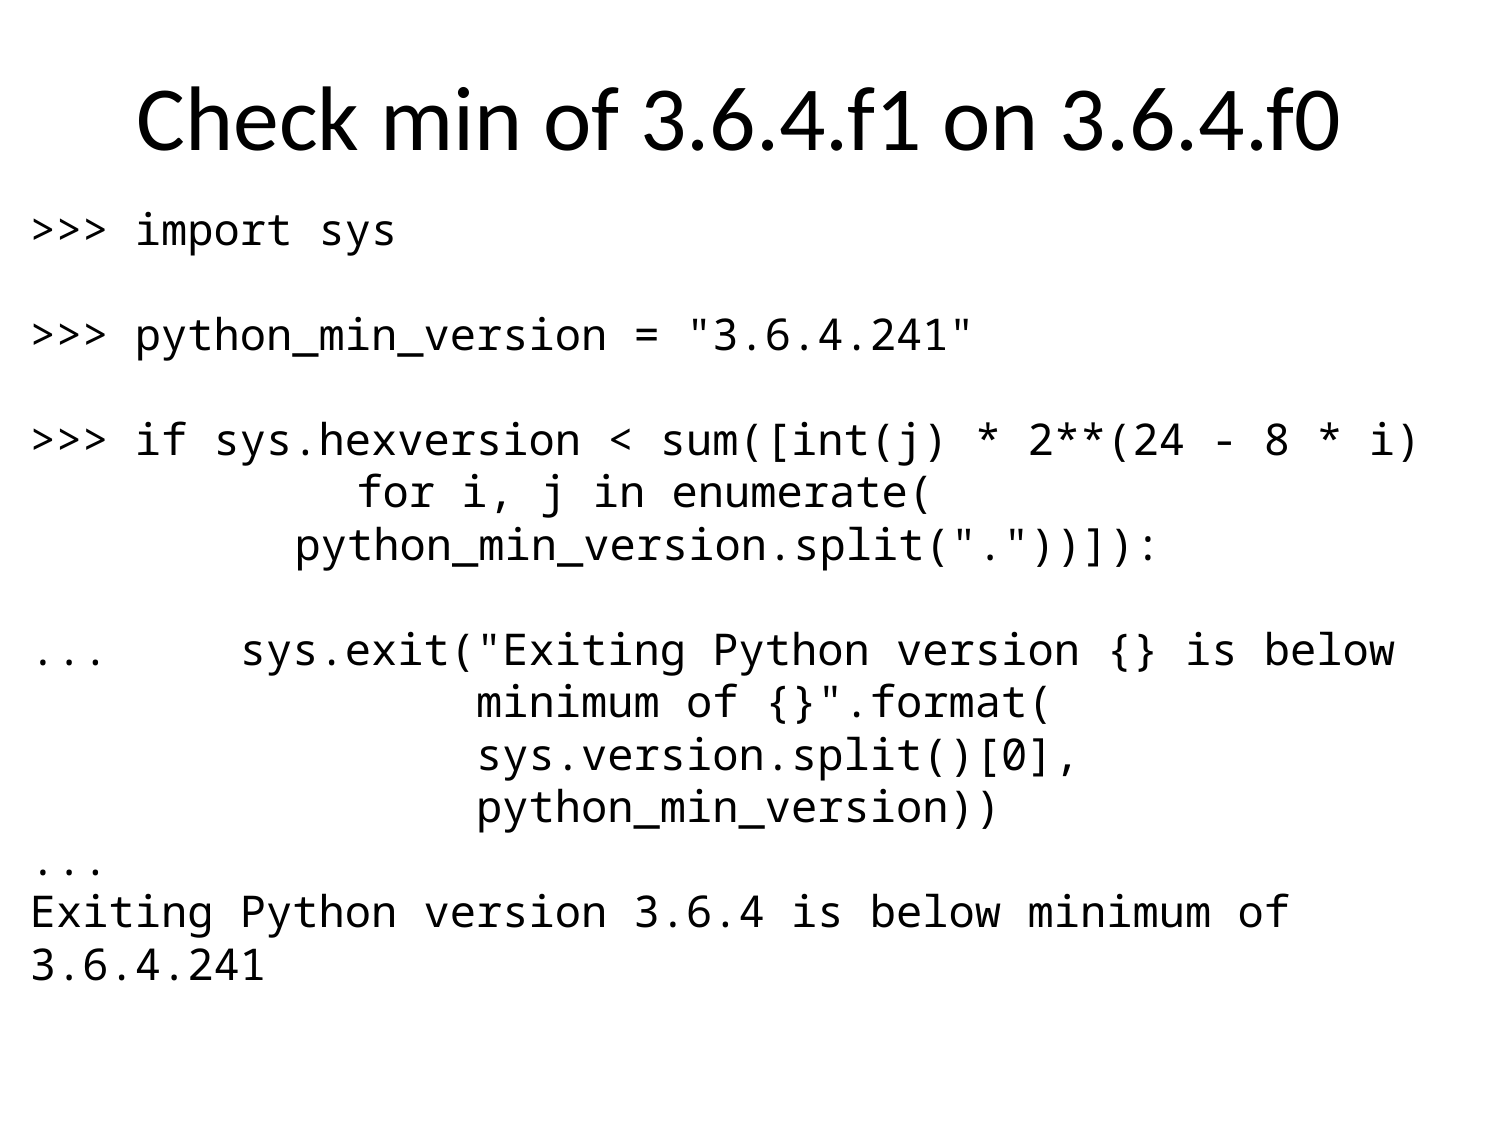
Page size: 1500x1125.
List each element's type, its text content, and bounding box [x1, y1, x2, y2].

text_box >>> import sys >>> python_min_version = "3.6.4.241" >>> if sys.hexversion < sum([int(j) * 2**(24 - 8 * i) for i, j in enumerate( python_min_version.split("."))]): ... sys.exit("Exiting Python version {} is below minimum of {}".format( sys.version.split()[0], python_min_version)) ... Exiting Python version 3.6.4 is below minimum of 3.6.4.241 [14, 191, 1486, 1000]
text_box Check min of 3.6.4.f1 on 3.6.4.f0 [76, 30, 1424, 197]
